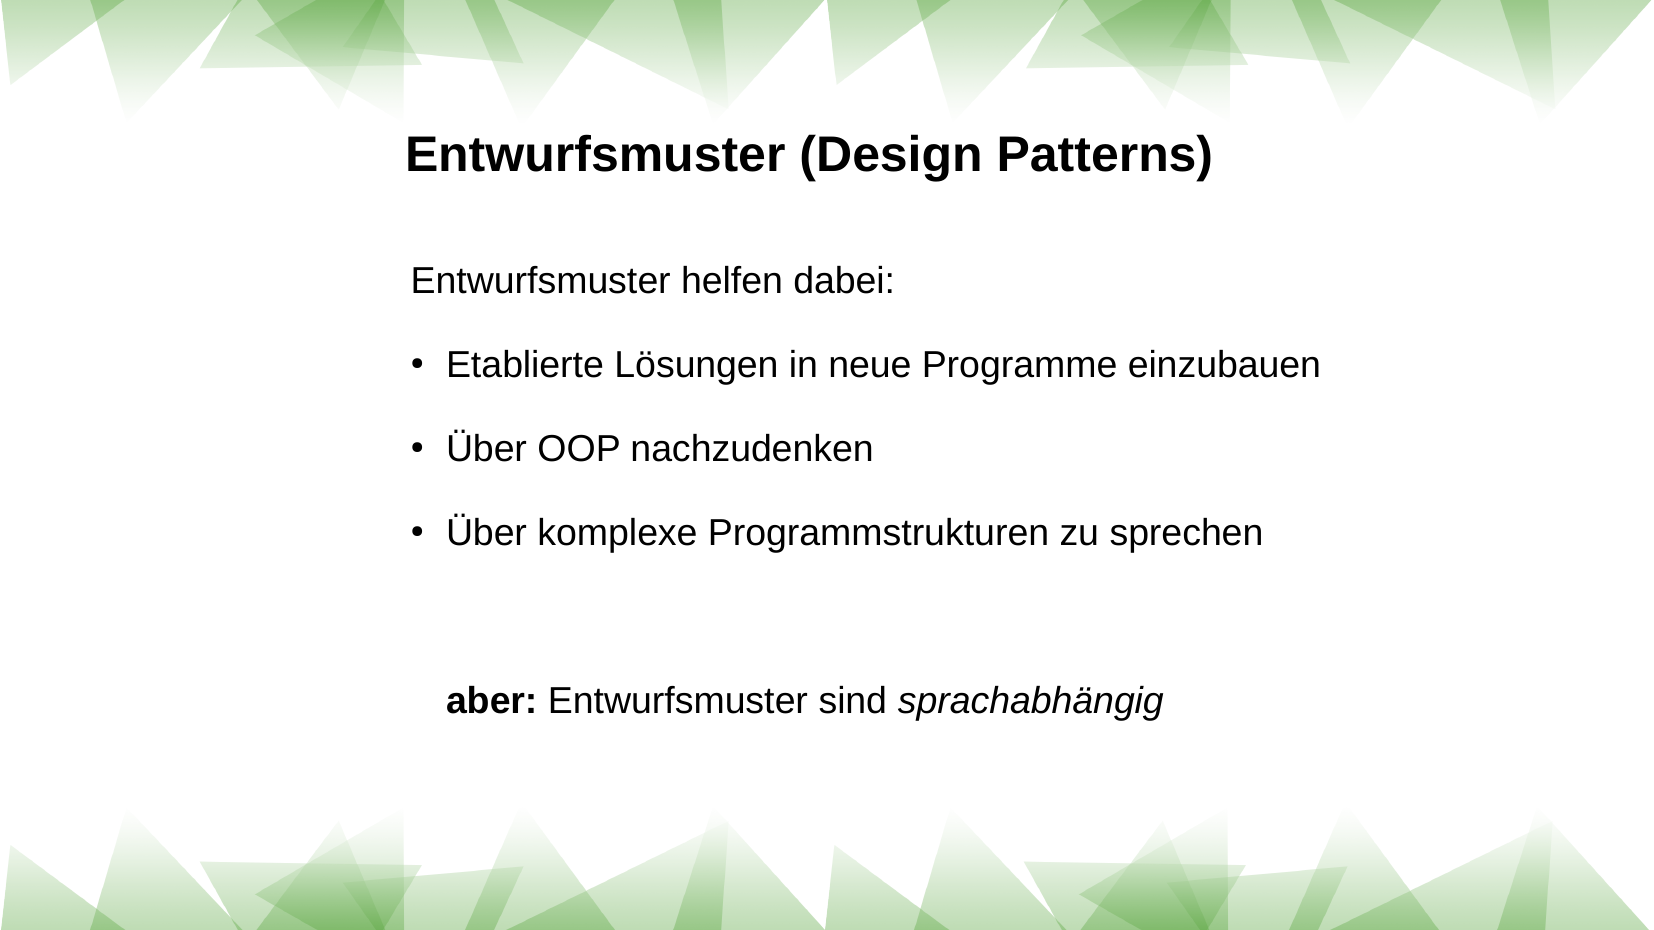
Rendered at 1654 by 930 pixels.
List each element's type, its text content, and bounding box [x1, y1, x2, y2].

title Entwurfsmuster (Design Patterns) [405, 98, 1216, 209]
text_box Entwurfsmuster helfen dabei: Etablierte Lösungen in neue Programme einzubauen Über OOP nachzudenken Über komplexe Programmstrukturen zu sprechen aber: Entwurfsmuster sind sprachabhängig [395, 209, 1396, 813]
picture [0, 0, 1653, 128]
picture [0, 802, 1651, 930]
